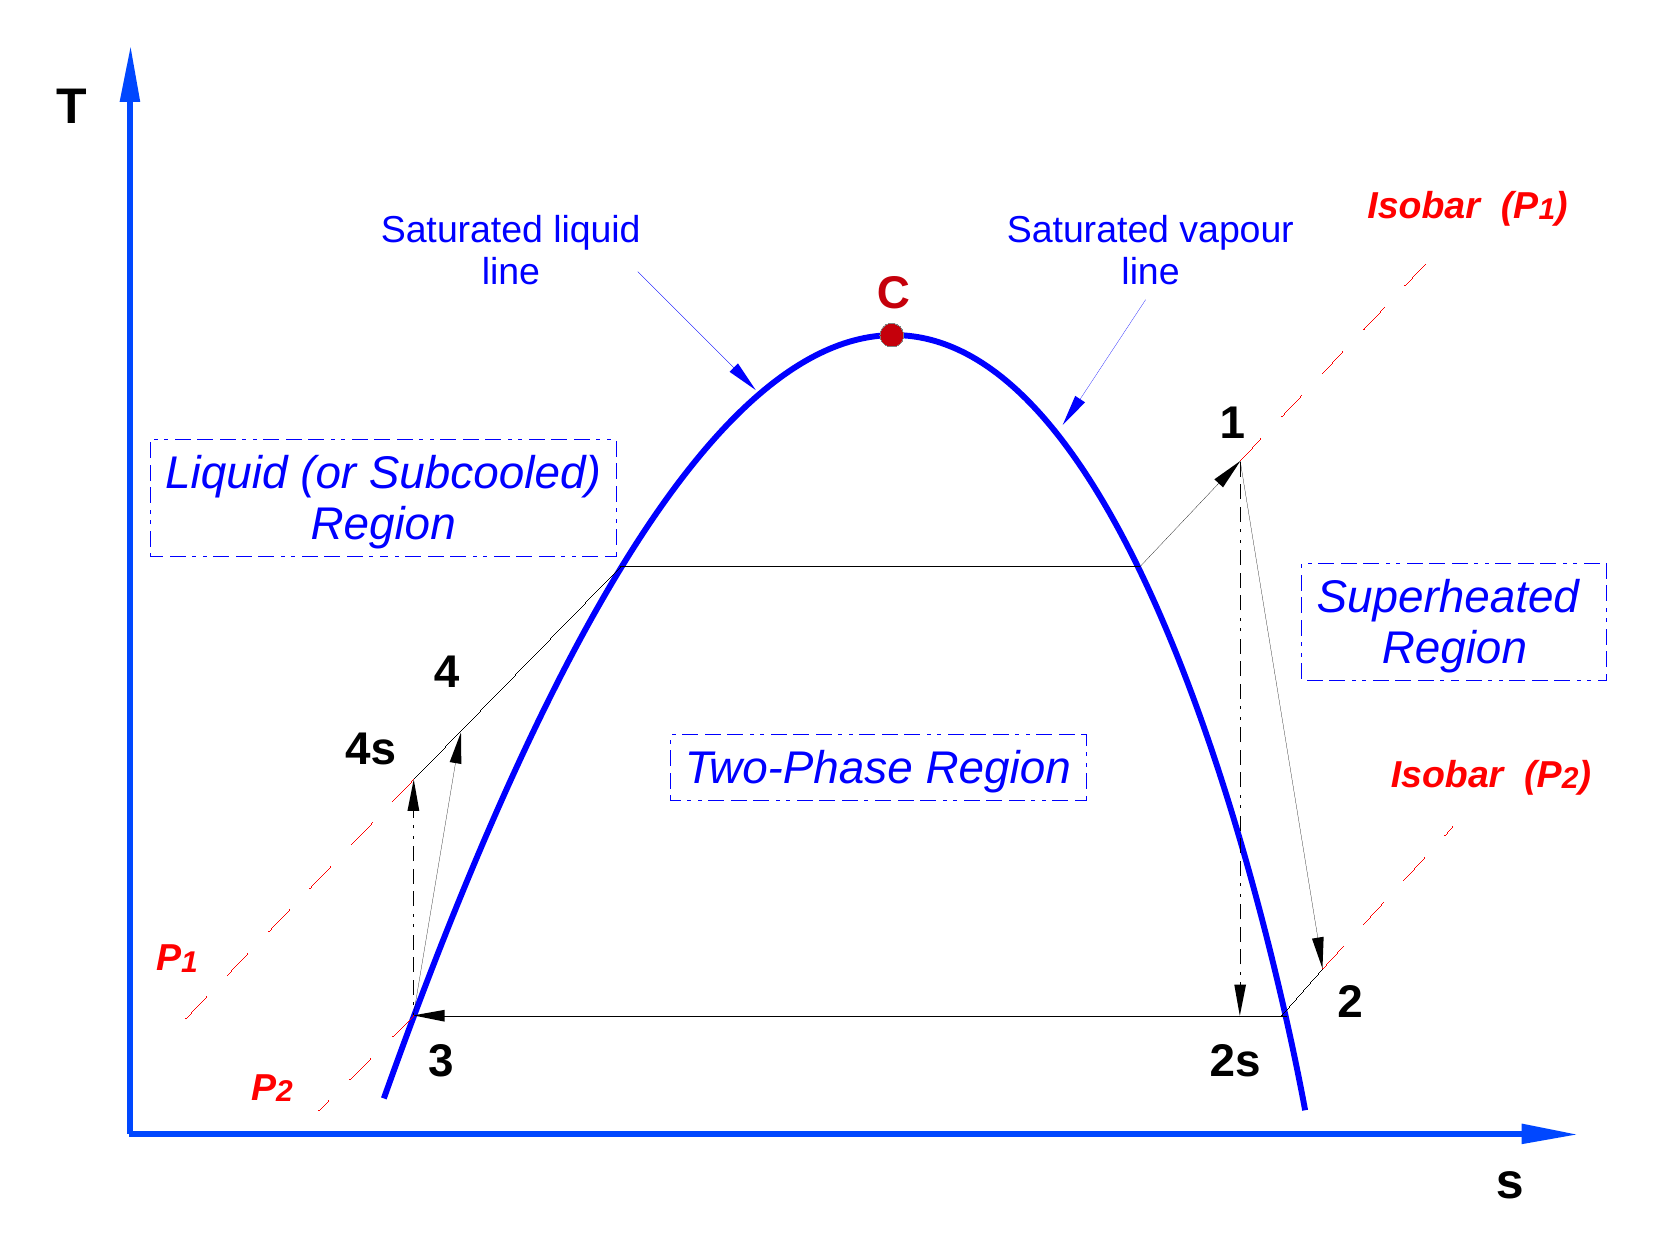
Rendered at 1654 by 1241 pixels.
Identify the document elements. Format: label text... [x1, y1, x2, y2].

text_box P2 [236, 1059, 308, 1123]
text_box 2 [1322, 968, 1378, 1035]
text_box Saturated vapour line [992, 200, 1309, 300]
text_box 3 [413, 1027, 469, 1094]
text_box [879, 326, 904, 347]
text_box Saturated liquid line [366, 200, 656, 300]
text_box 4s [330, 715, 412, 782]
text_box T [41, 70, 102, 142]
text_box Isobar (P2) [1375, 746, 1606, 810]
text_box s [1481, 1145, 1539, 1217]
text_box Liquid (or Subcooled) Region [150, 439, 617, 557]
text_box 2s [1194, 1027, 1276, 1094]
text_box Two-Phase Region [670, 734, 1087, 801]
text_box Isobar (P1) [1352, 177, 1583, 240]
text_box C [862, 259, 925, 326]
text_box Superheated Region [1301, 563, 1607, 681]
text_box P1 [141, 929, 213, 993]
text_box 1 [1204, 389, 1260, 456]
text_box 4 [418, 639, 475, 706]
